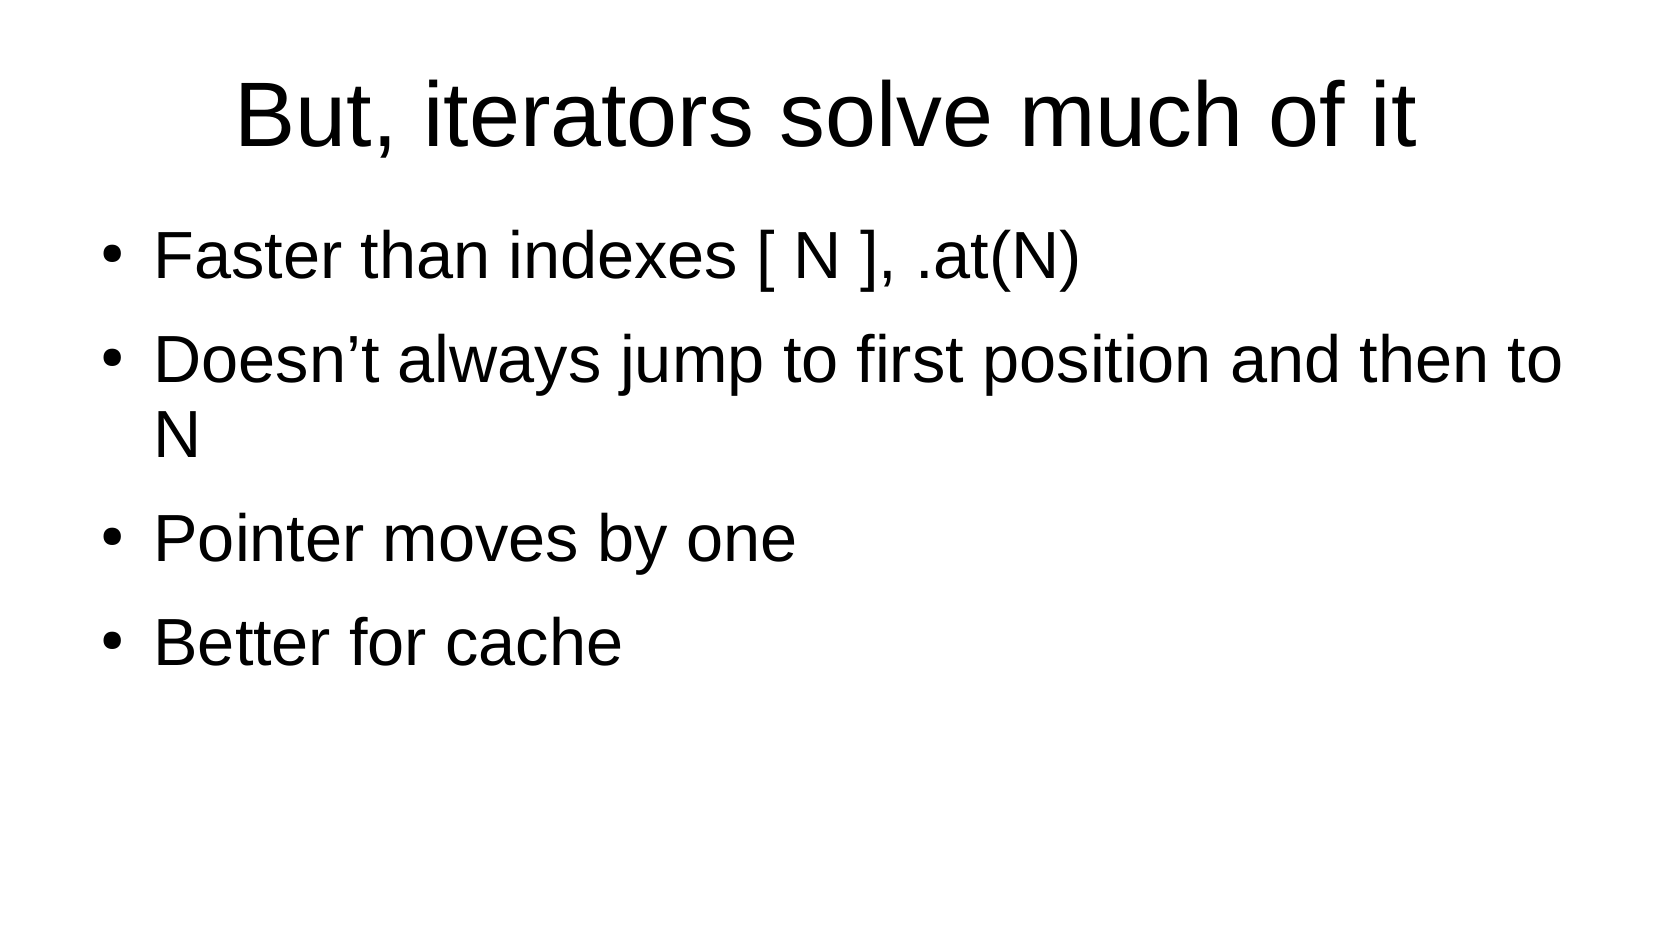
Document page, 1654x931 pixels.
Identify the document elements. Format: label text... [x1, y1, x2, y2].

title But, iterators solve much of it [82, 37, 1571, 193]
list Faster than indexes [ N ], .at(N) Doesn’t always jump to first position and then to N Pointer moves by one Better for cache [82, 217, 1571, 758]
